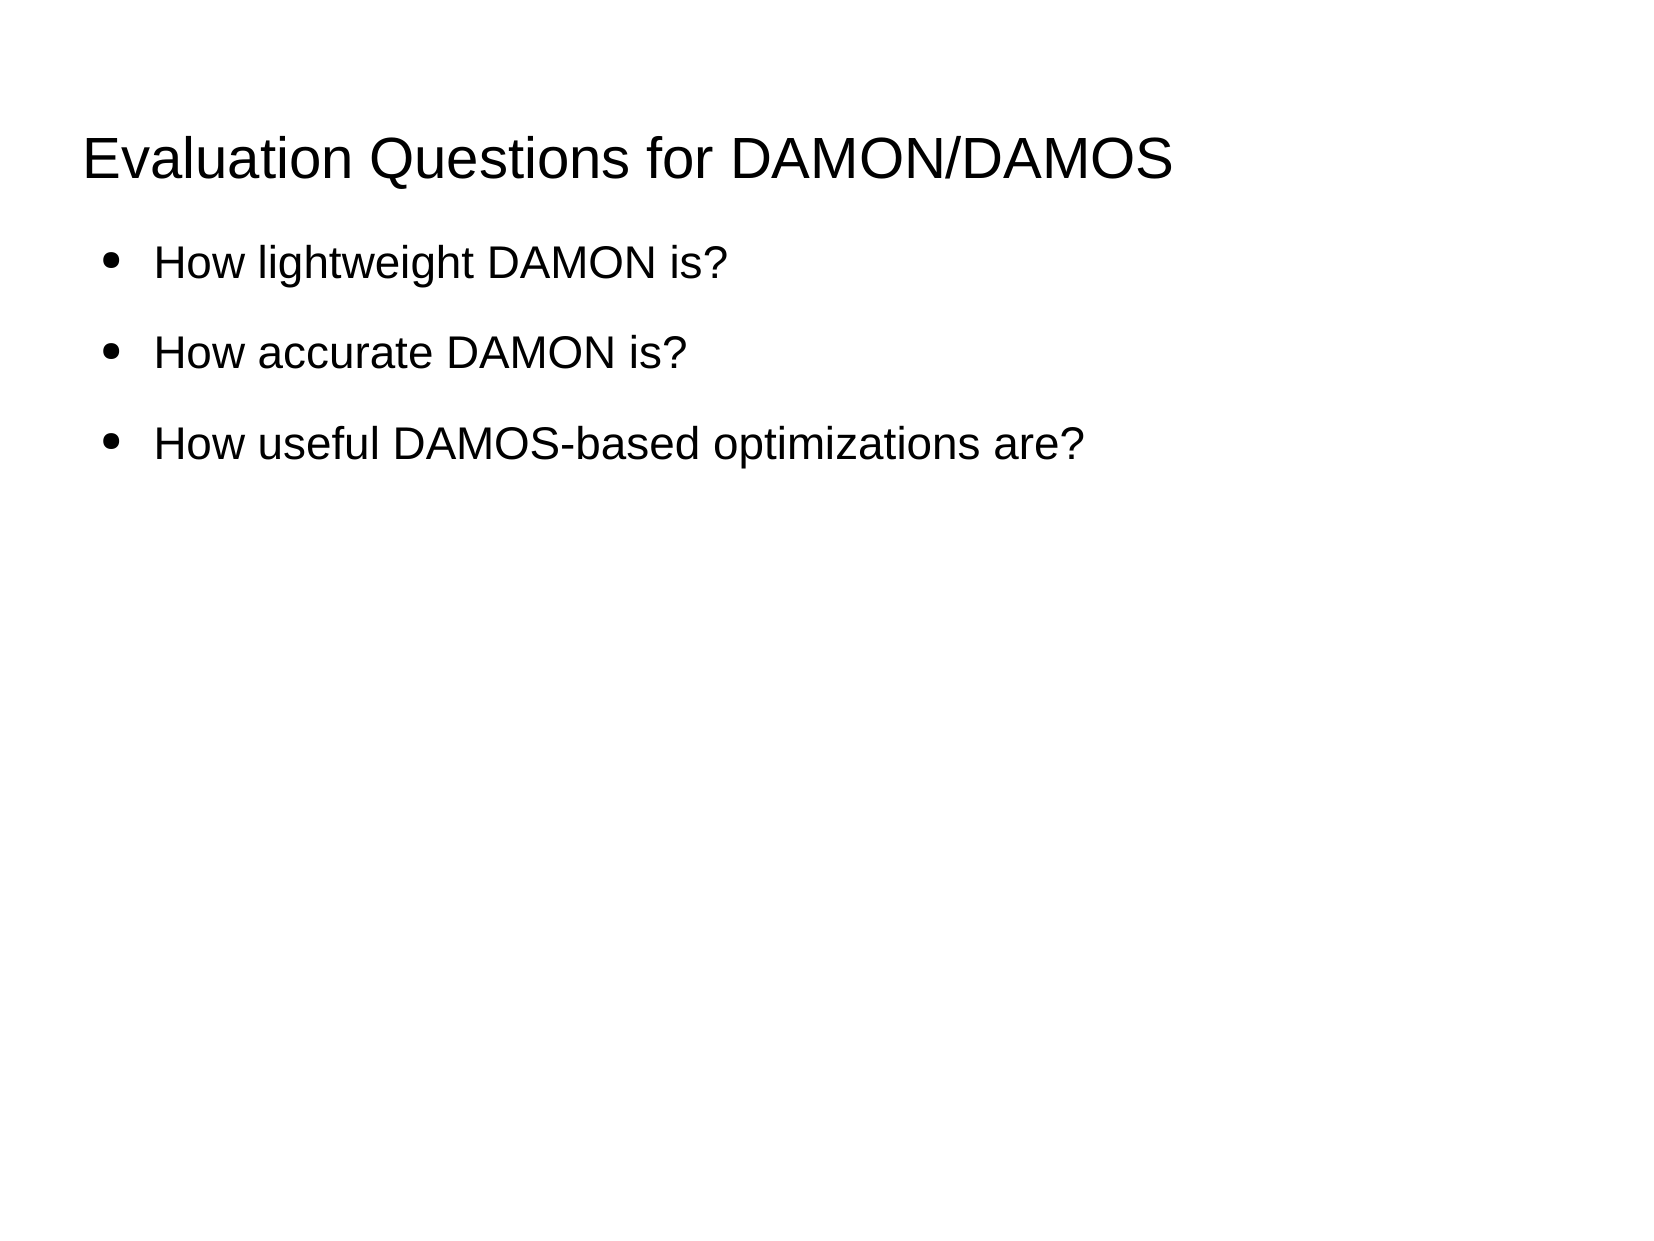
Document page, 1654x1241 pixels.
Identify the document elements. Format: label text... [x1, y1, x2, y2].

title Evaluation Questions for DAMON/DAMOS [82, 108, 1571, 210]
list How lightweight DAMON is? How accurate DAMON is? How useful DAMOS-based optimizations are? [82, 236, 1571, 1111]
